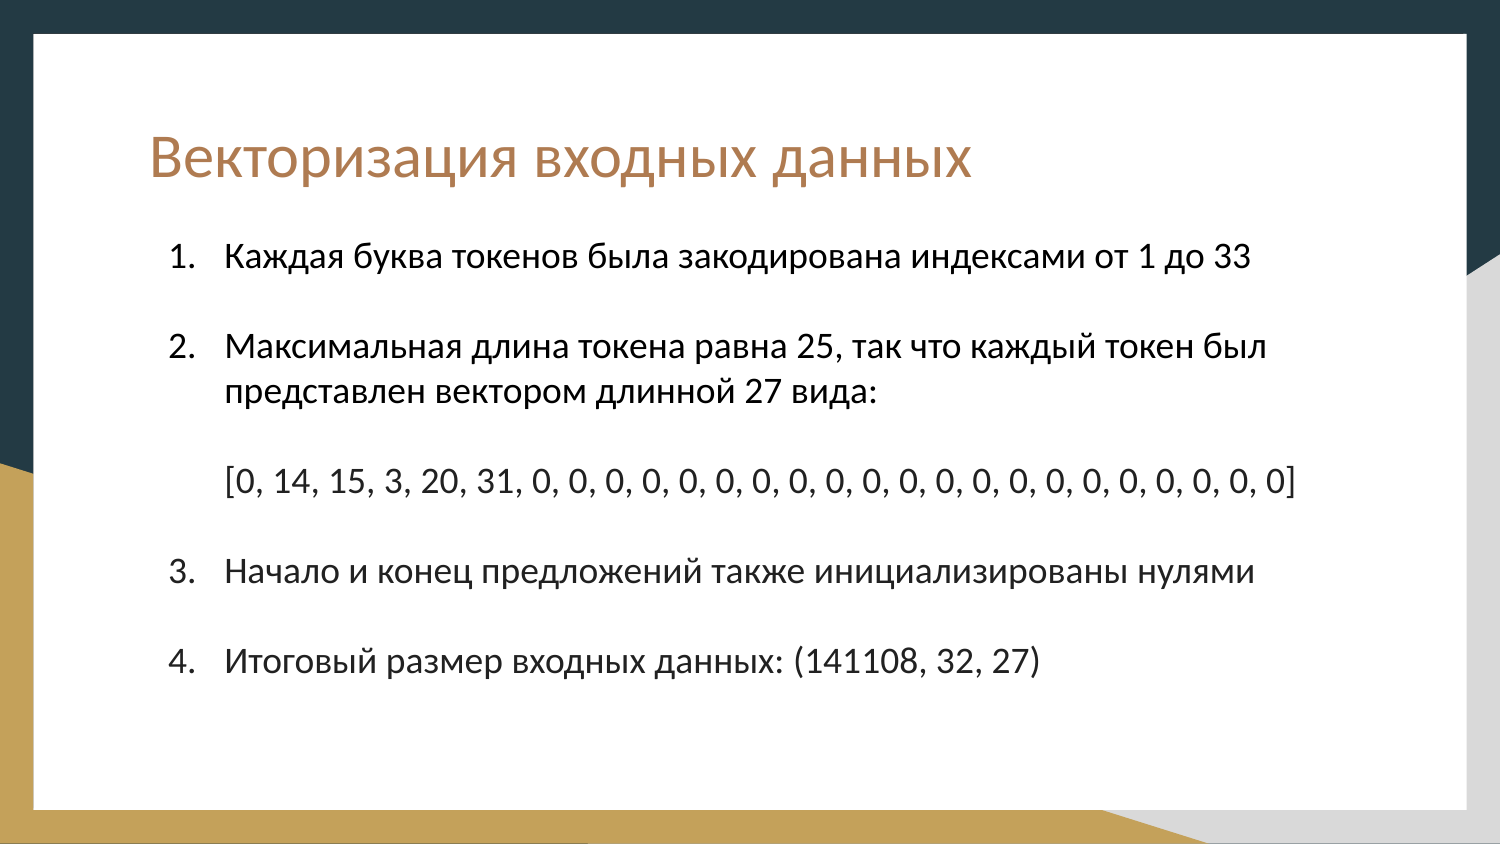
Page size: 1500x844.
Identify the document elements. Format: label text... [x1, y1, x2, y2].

title Векторизация входных данных [134, 99, 1366, 216]
list Каждая буква токенов была закодирована индексами от 1 до 33 Максимальная длина токена равна 25, так что каждый токен был представлен вектором длинной 27 вида: [0, 14, 15, 3, 20, 31, 0, 0, 0, 0, 0, 0, 0, 0, 0, 0, 0, 0, 0, 0, 0, 0, 0, 0, 0, 0, 0] Начало и конец предложений также инициализированы нулями Итоговый размер входных данных: (141108, 32, 27) [134, 216, 1366, 740]
